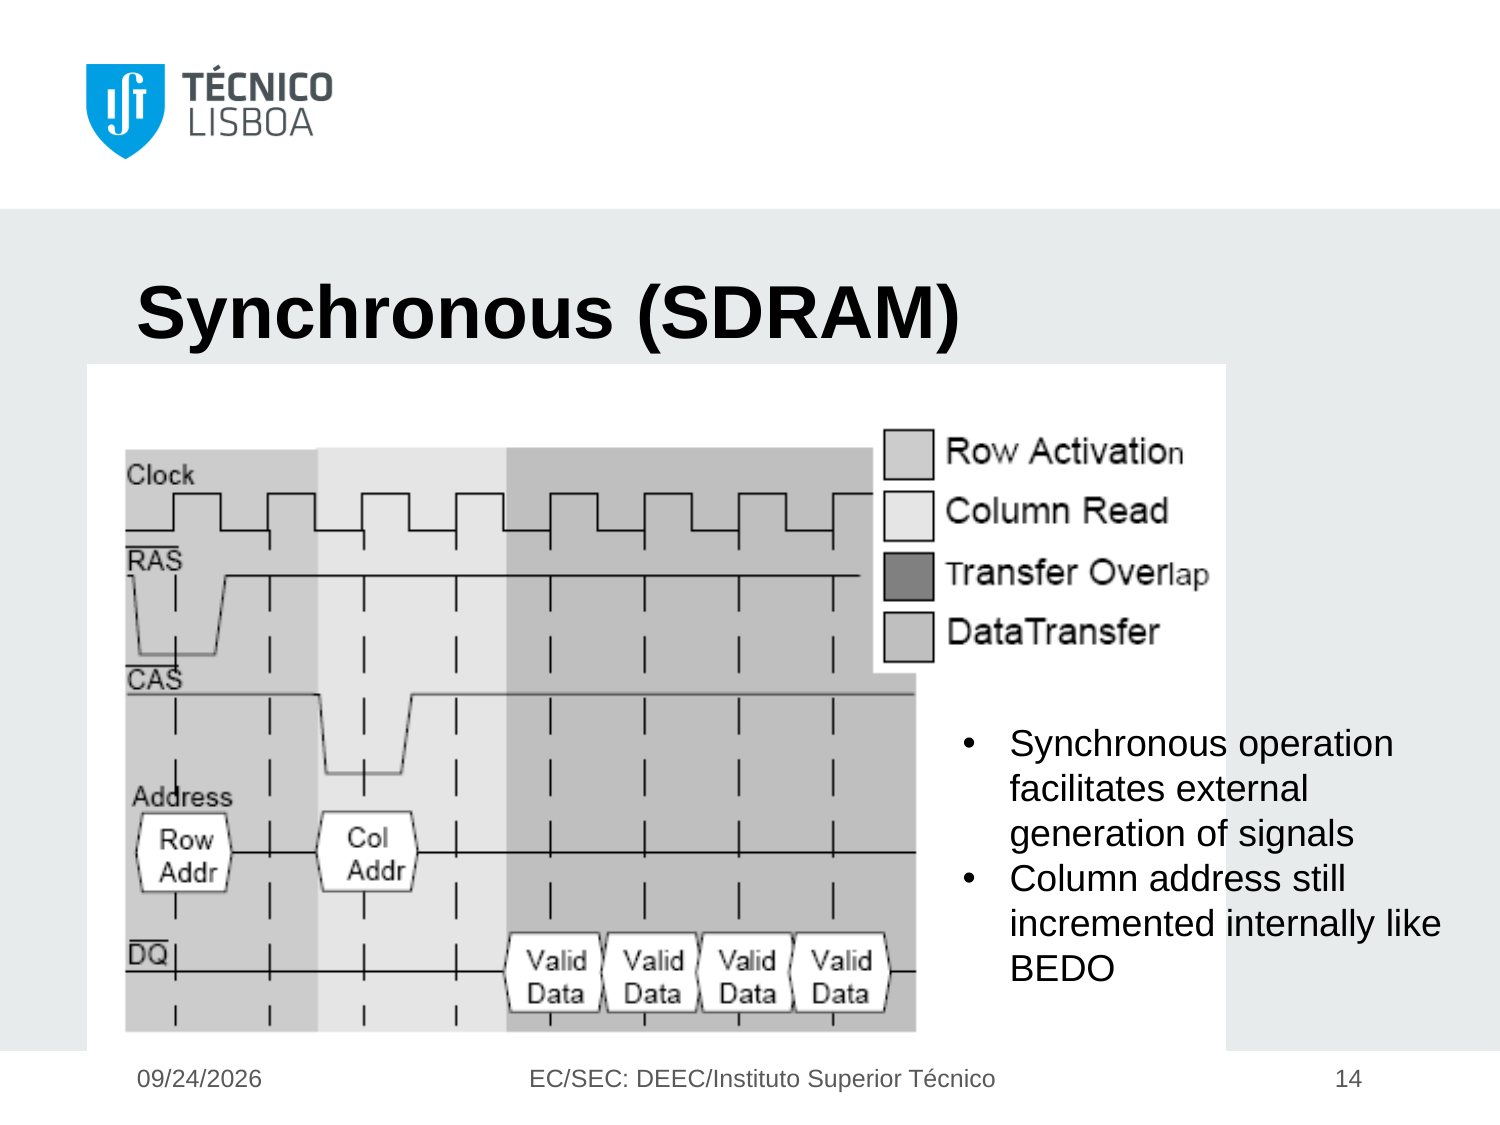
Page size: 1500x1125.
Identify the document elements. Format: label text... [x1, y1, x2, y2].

slide_number 11/22/2018 [121, 1053, 425, 1103]
footer EC/SEC: DEEC/Instituto Superior Técnico [512, 1053, 1021, 1103]
picture [0, 0, 1500, 1125]
title Synchronous (SDRAM) [121, 237, 1378, 381]
slide_number <number> [1077, 1052, 1378, 1103]
text_box Synchronous operation facilitates external generation of signals Column address still incremented internally like BEDO [947, 712, 1500, 997]
